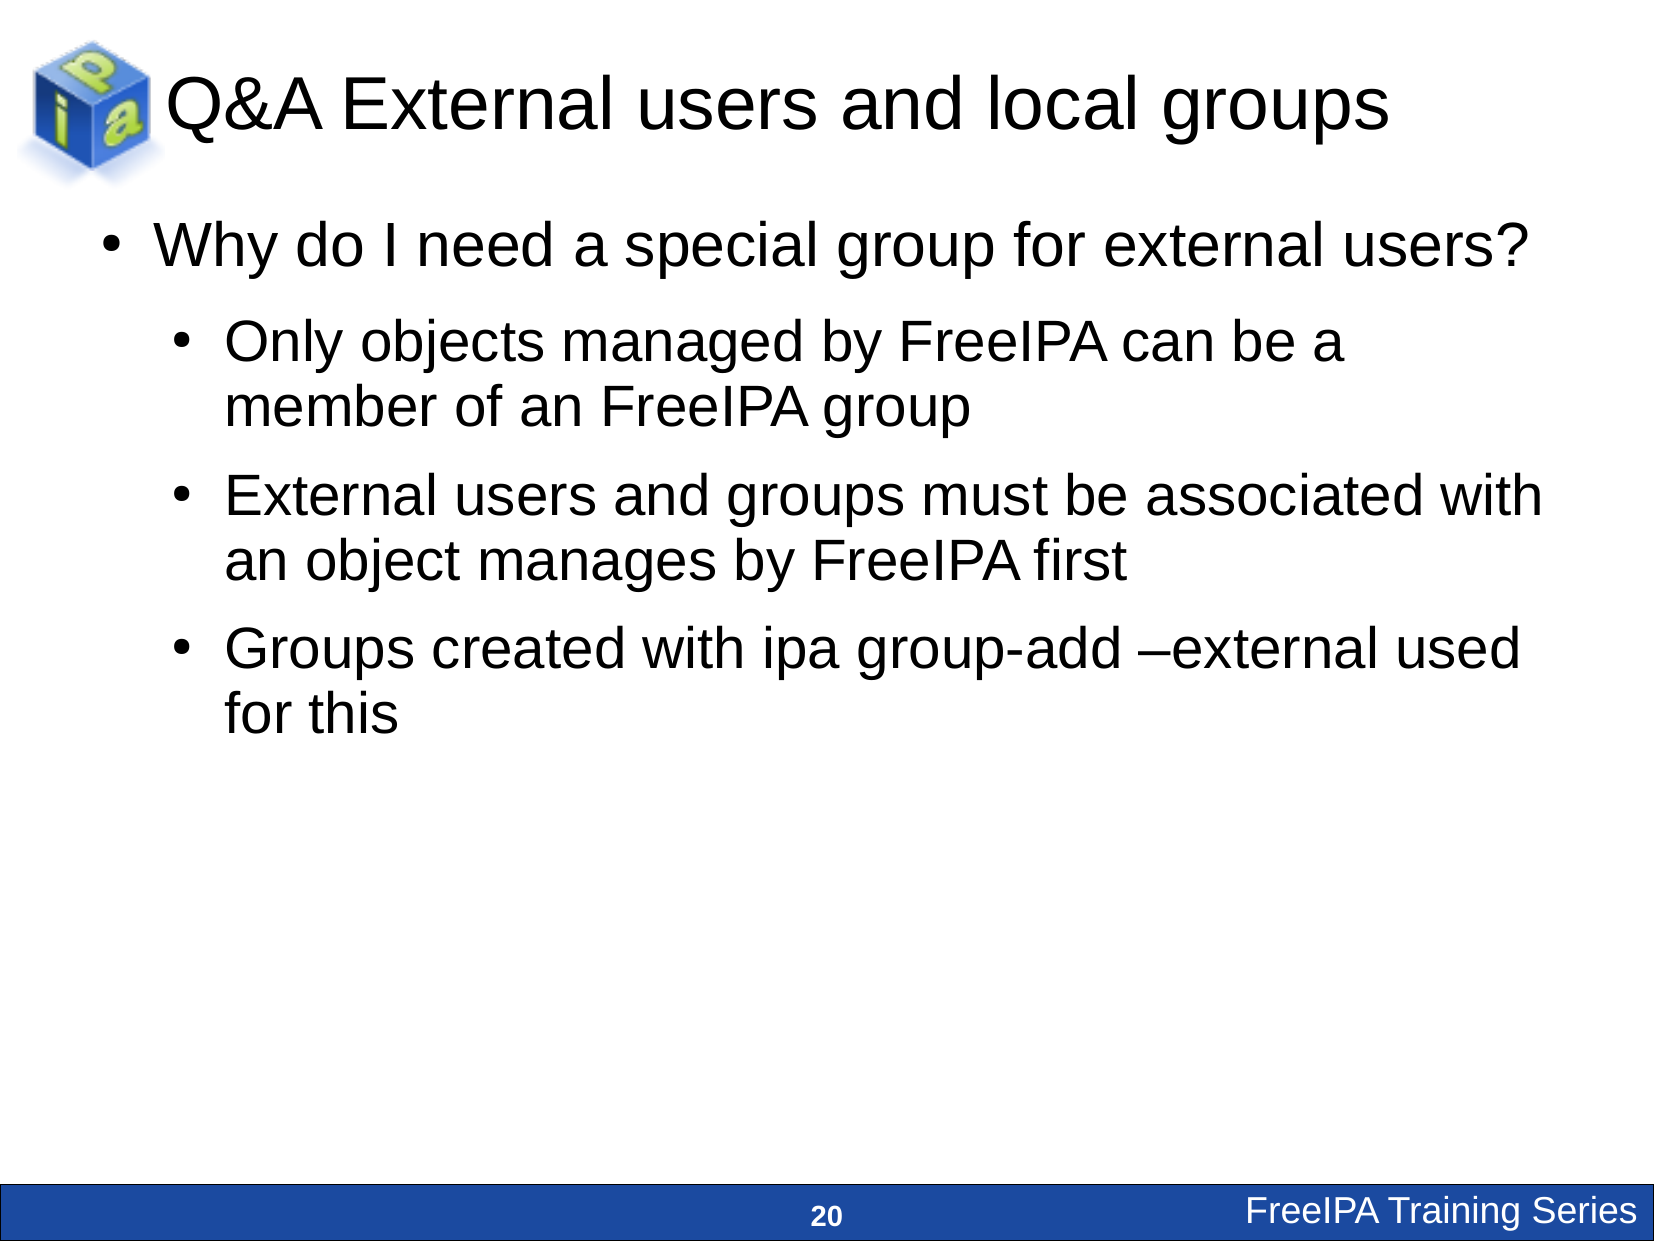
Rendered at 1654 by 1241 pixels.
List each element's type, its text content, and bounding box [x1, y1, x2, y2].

picture [17, 34, 165, 193]
list Why do I need a special group for external users? Only objects managed by FreeIPA can be a member of an FreeIPA group External users and groups must be associated with an object manages by FreeIPA first Groups created with ipa group-add –external used for this [82, 209, 1571, 930]
title Q&A External users and local groups [165, 0, 1654, 208]
